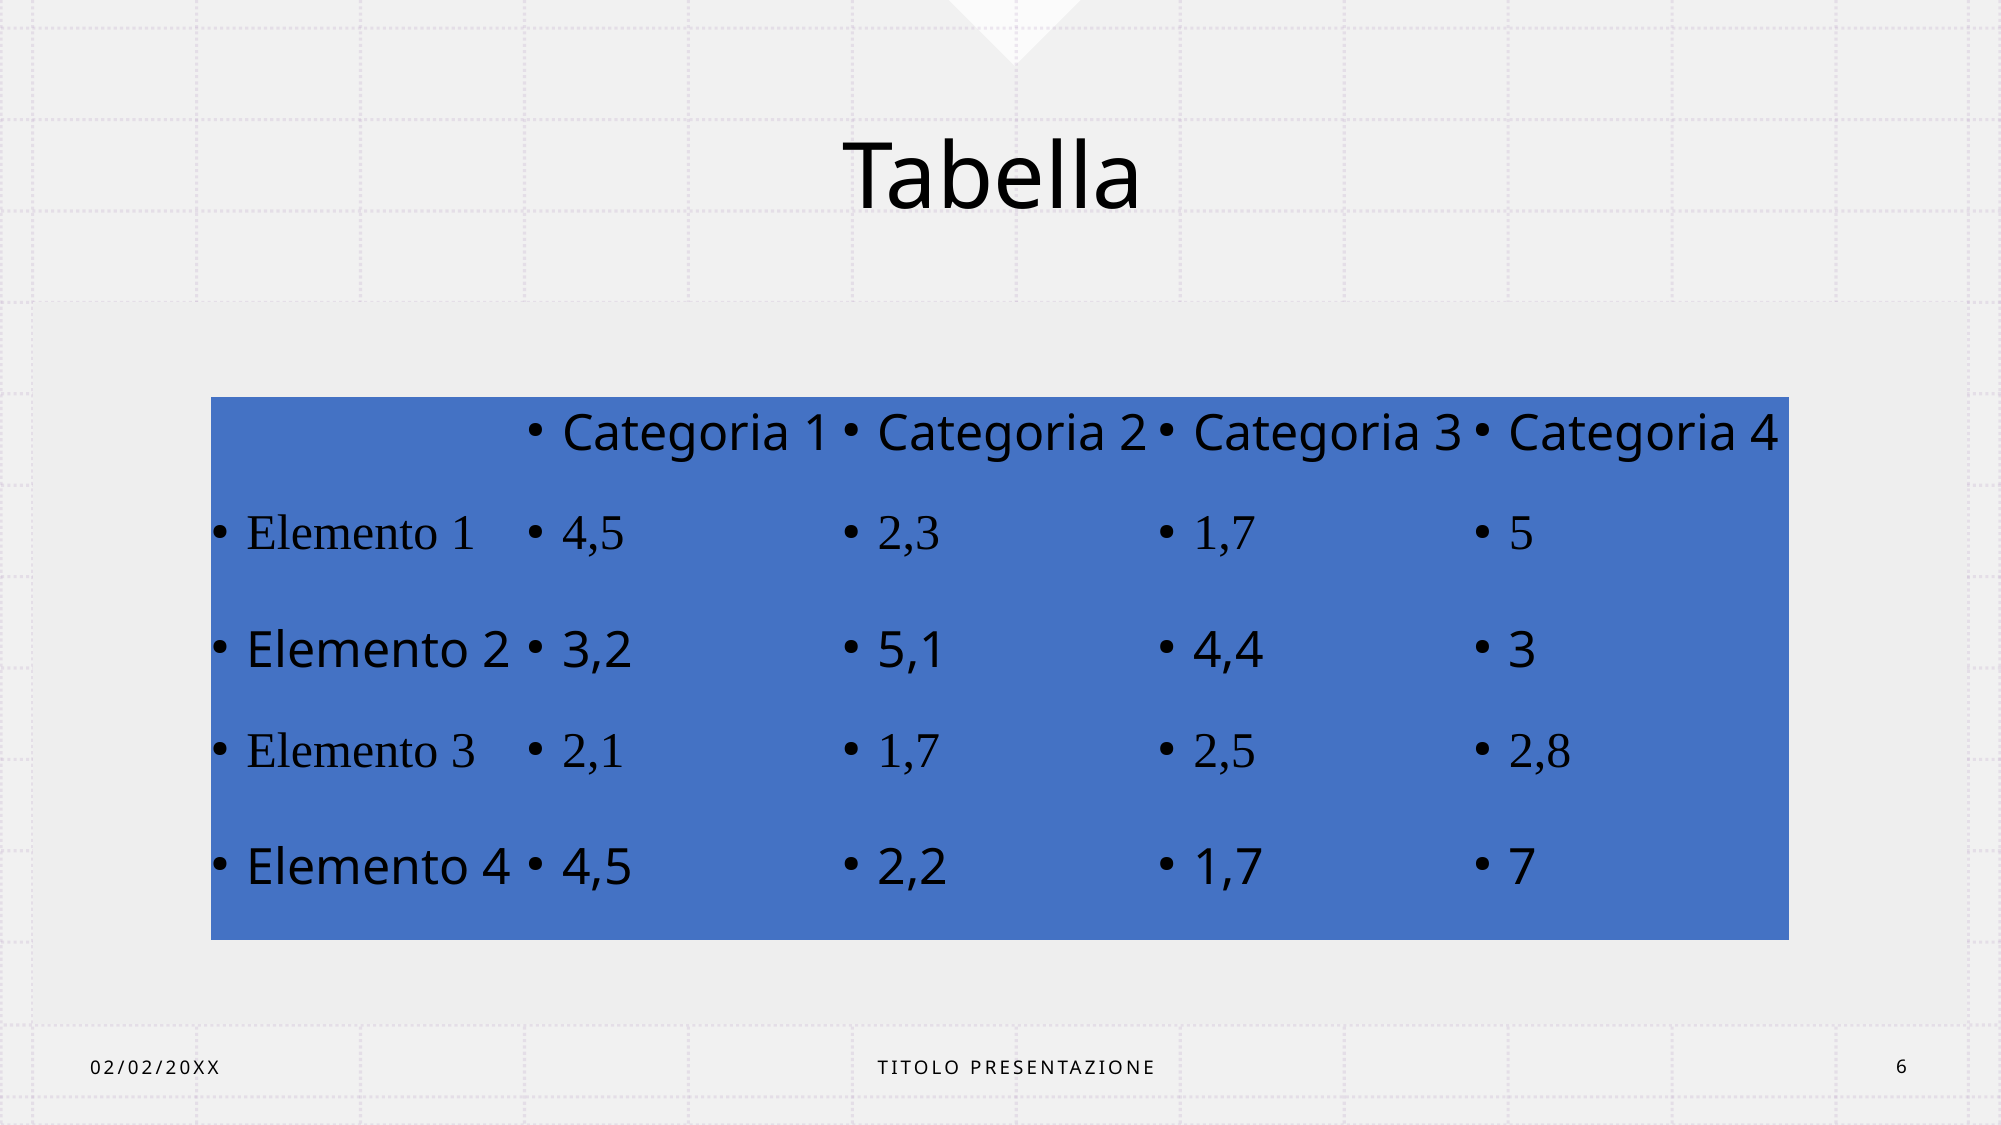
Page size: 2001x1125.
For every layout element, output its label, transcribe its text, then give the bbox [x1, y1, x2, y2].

table_cell Elemento 3 [211, 723, 527, 831]
table_header Categoria 4 [1474, 397, 1789, 505]
text_box 02/02/20XX [75, 1037, 496, 1098]
table_cell 2,8 [1474, 723, 1789, 831]
table_cell 2,3 [842, 505, 1158, 614]
table_cell 1,7 [842, 723, 1158, 831]
text_box 6 [1835, 1037, 1967, 1098]
table_cell 3 [1474, 614, 1789, 723]
table_cell Elemento 2 [211, 614, 527, 723]
table_header Categoria 1 [527, 397, 842, 505]
table_cell 5,1 [842, 614, 1158, 723]
table_cell 4,5 [527, 831, 842, 940]
table_cell 2,5 [1158, 723, 1474, 831]
table_cell 7 [1474, 831, 1789, 940]
table_cell 3,2 [527, 614, 842, 723]
table_cell 1,7 [1158, 505, 1474, 614]
table_header [211, 397, 527, 505]
table_header Categoria 2 [842, 397, 1158, 505]
table_cell Elemento 1 [211, 505, 527, 614]
table_cell 4,5 [527, 505, 842, 614]
title Tabella [50, 55, 1937, 302]
table_cell 2,2 [842, 831, 1158, 940]
table_header Categoria 3 [1158, 397, 1474, 505]
table_cell 2,1 [527, 723, 842, 831]
table_cell 4,4 [1158, 614, 1474, 723]
table_cell 5 [1474, 505, 1789, 614]
table_cell 1,7 [1158, 831, 1474, 940]
text_box TITOLO PRESENTAZIONE [689, 1036, 1343, 1097]
table_cell Elemento 4 [211, 831, 527, 940]
